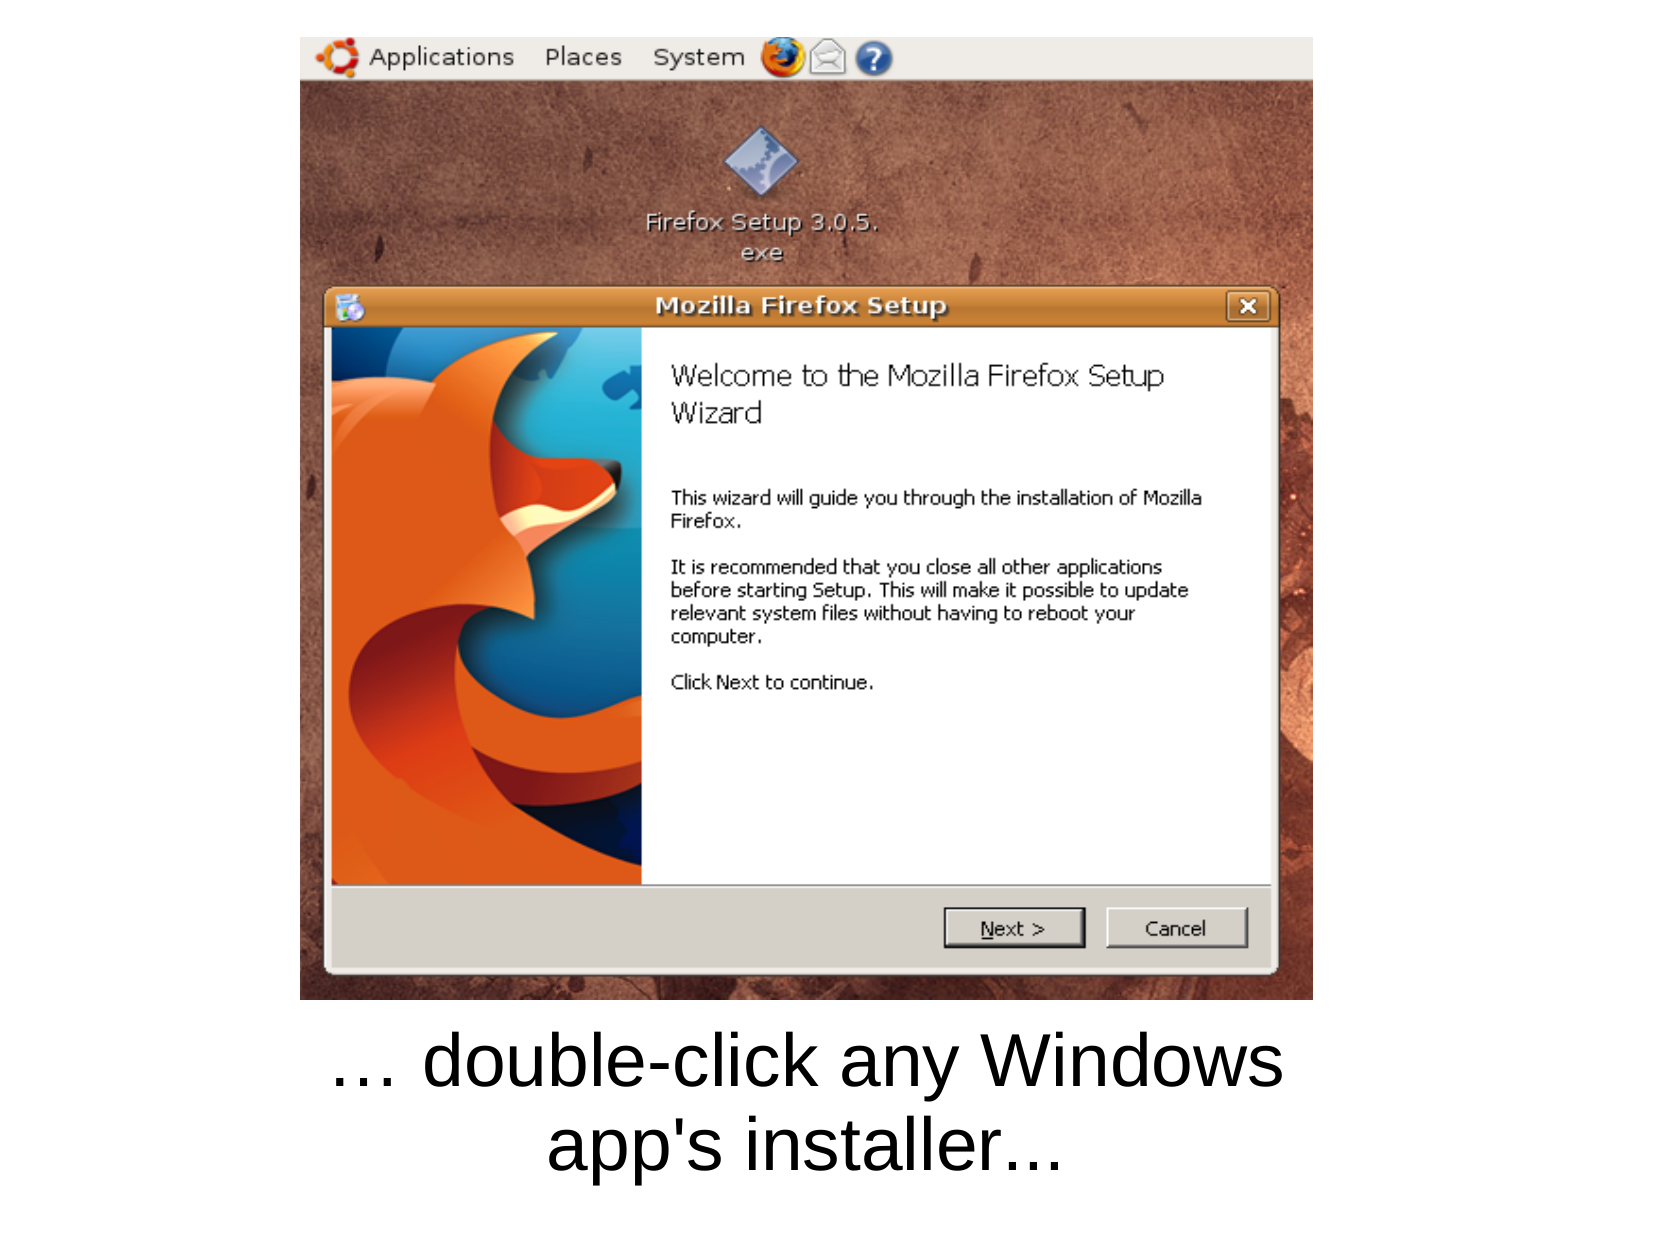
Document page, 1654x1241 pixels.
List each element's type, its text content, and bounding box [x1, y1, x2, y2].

text_box … double-click any Windows app's installer... [224, 1012, 1388, 1201]
picture [300, 37, 1313, 1000]
